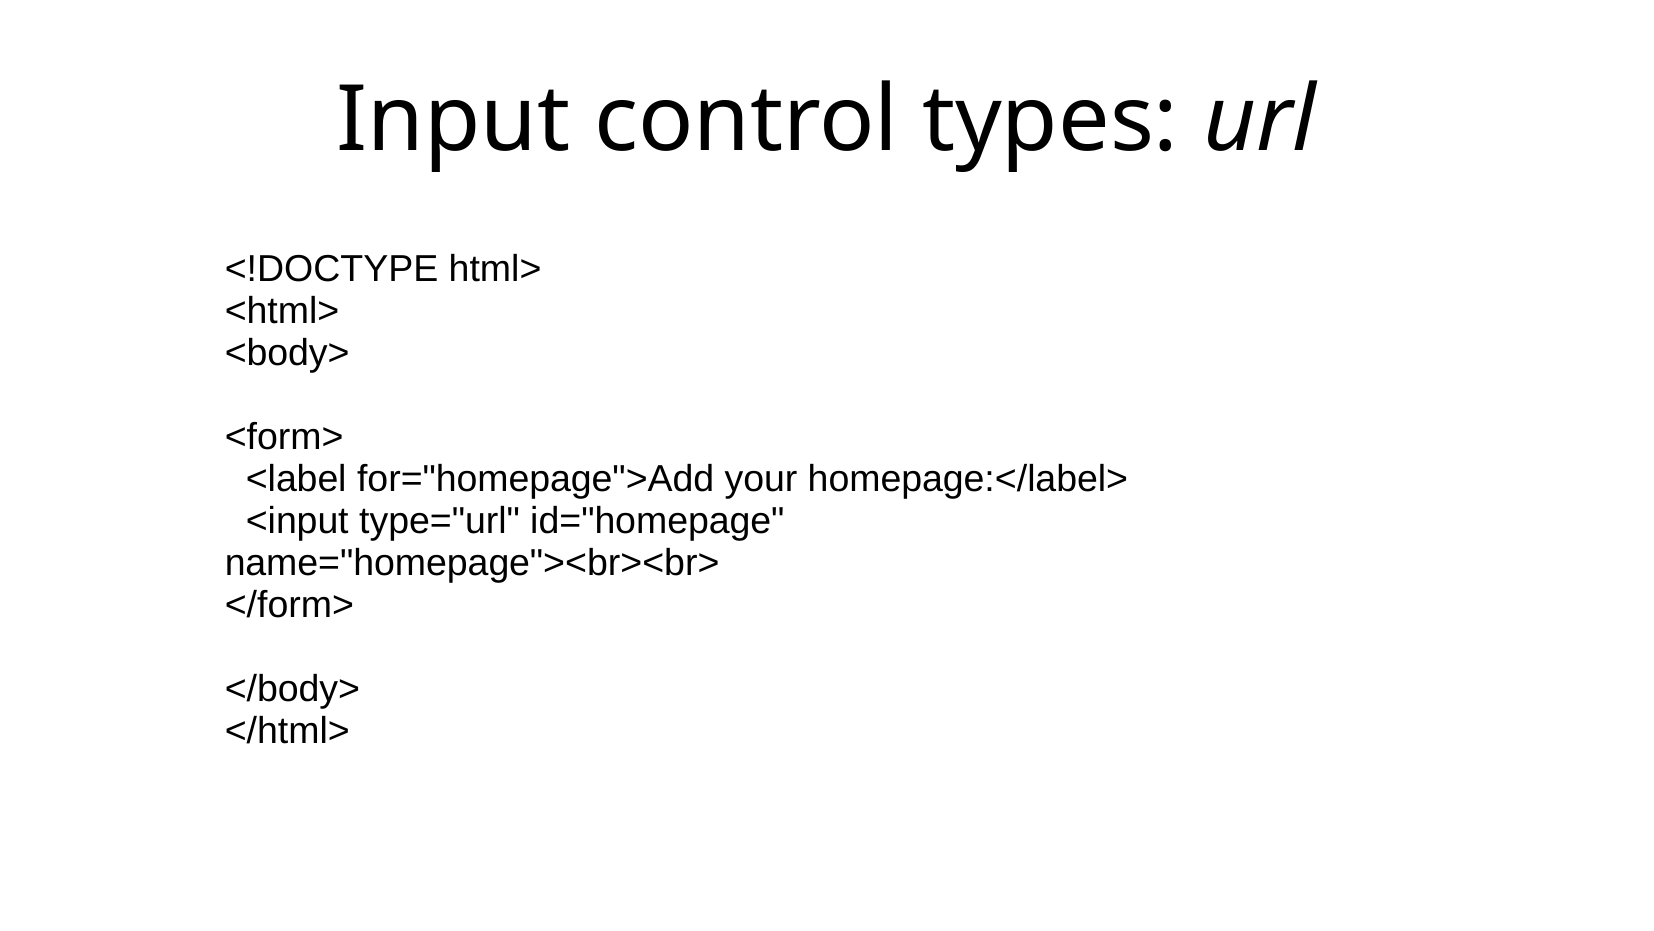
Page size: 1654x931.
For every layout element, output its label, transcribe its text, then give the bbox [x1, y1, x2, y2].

text_box <!DOCTYPE html> <html> <body> <form> <label for="homepage">Add your homepage:</label> <input type="url" id="homepage" name="homepage"><br><br> </form> </body> </html> [210, 240, 1291, 759]
title Input control types: url [82, 37, 1571, 193]
